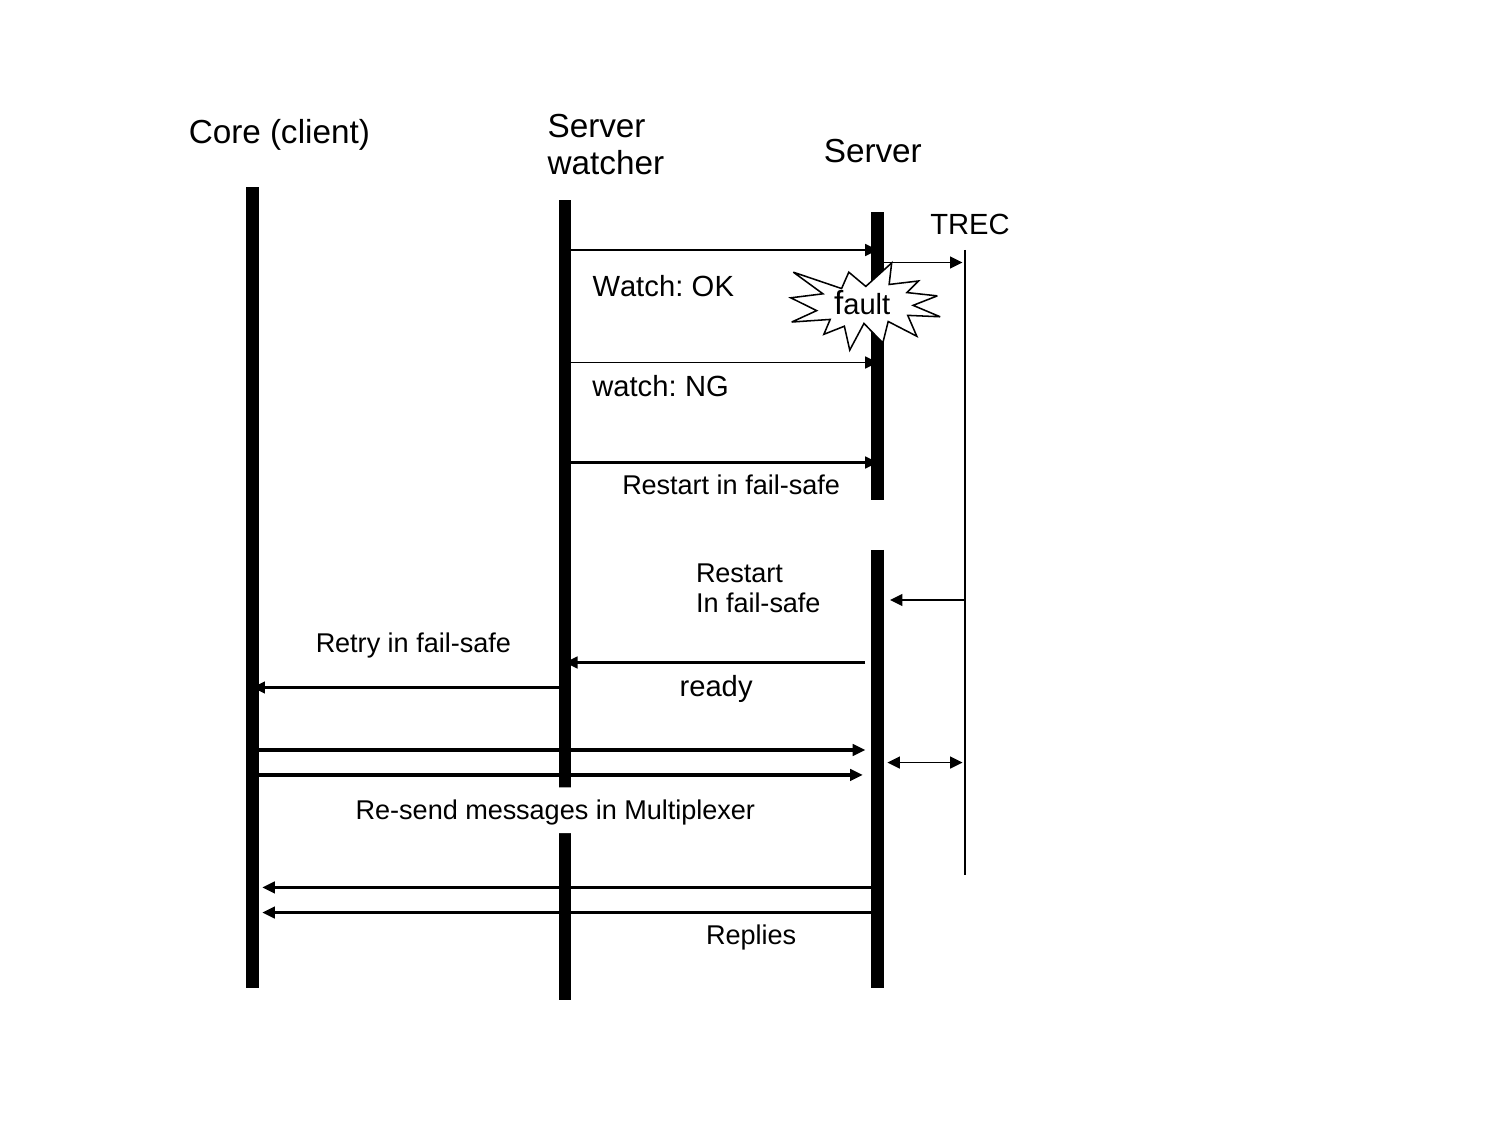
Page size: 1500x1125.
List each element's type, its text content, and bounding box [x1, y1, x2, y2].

text_box Replies [691, 912, 812, 959]
text_box Restart in fail-safe [607, 462, 855, 509]
text_box Server [809, 125, 937, 178]
text_box Retry in fail-safe [301, 620, 526, 666]
text_box TREC [915, 200, 1025, 249]
text_box ready [664, 662, 768, 711]
text_box watch: NG [577, 362, 744, 411]
text_box Watch: OK [577, 262, 750, 311]
text_box Re-send messages in Multiplexer [340, 787, 770, 834]
text_box fault [790, 263, 941, 351]
text_box Restart In fail-safe [681, 549, 836, 626]
text_box Server watcher [532, 99, 680, 190]
text_box Core (client) [174, 106, 386, 159]
